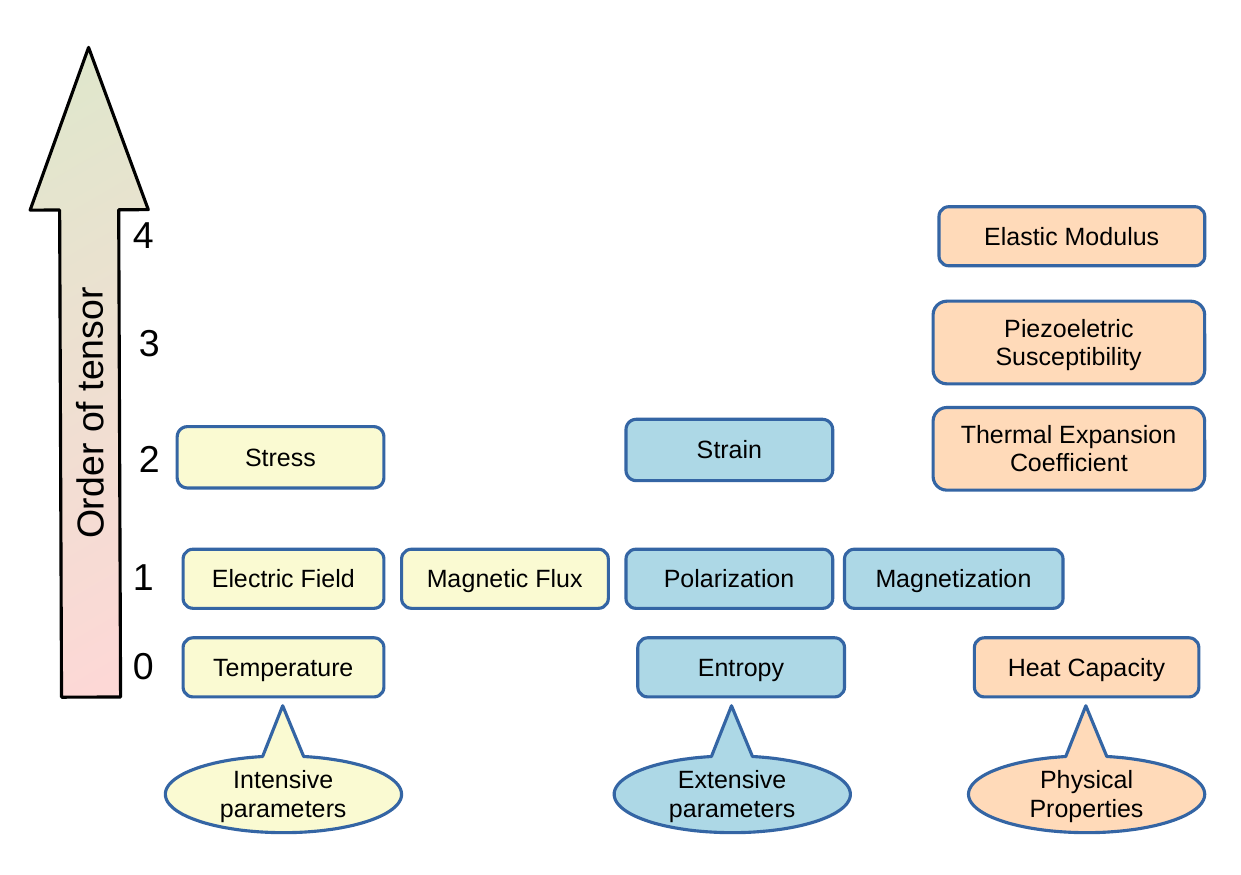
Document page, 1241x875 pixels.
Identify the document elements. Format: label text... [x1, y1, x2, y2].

text_box Physical Properties [968, 705, 1205, 833]
text_box Elastic Modulus [938, 206, 1205, 266]
text_box Heat Capacity [974, 637, 1199, 697]
text_box Polarization [625, 549, 833, 609]
text_box Temperature [183, 637, 384, 697]
text_box Order of tensor [30, 47, 147, 698]
text_box Entropy [637, 637, 845, 697]
text_box Piezoeletric Susceptibility [933, 301, 1205, 384]
text_box Magnetic Flux [401, 549, 609, 609]
text_box Stress [177, 426, 384, 488]
text_box Strain [625, 419, 833, 481]
text_box Intensive parameters [165, 705, 402, 833]
text_box 1 [118, 549, 178, 607]
text_box 3 [124, 315, 178, 373]
text_box 4 [118, 206, 178, 264]
text_box Electric Field [183, 549, 384, 609]
text_box 2 [124, 431, 178, 488]
text_box Thermal Expansion Coefficient [933, 407, 1205, 491]
text_box 0 [118, 637, 172, 695]
text_box Magnetization [844, 549, 1064, 609]
text_box Extensive parameters [614, 705, 851, 833]
